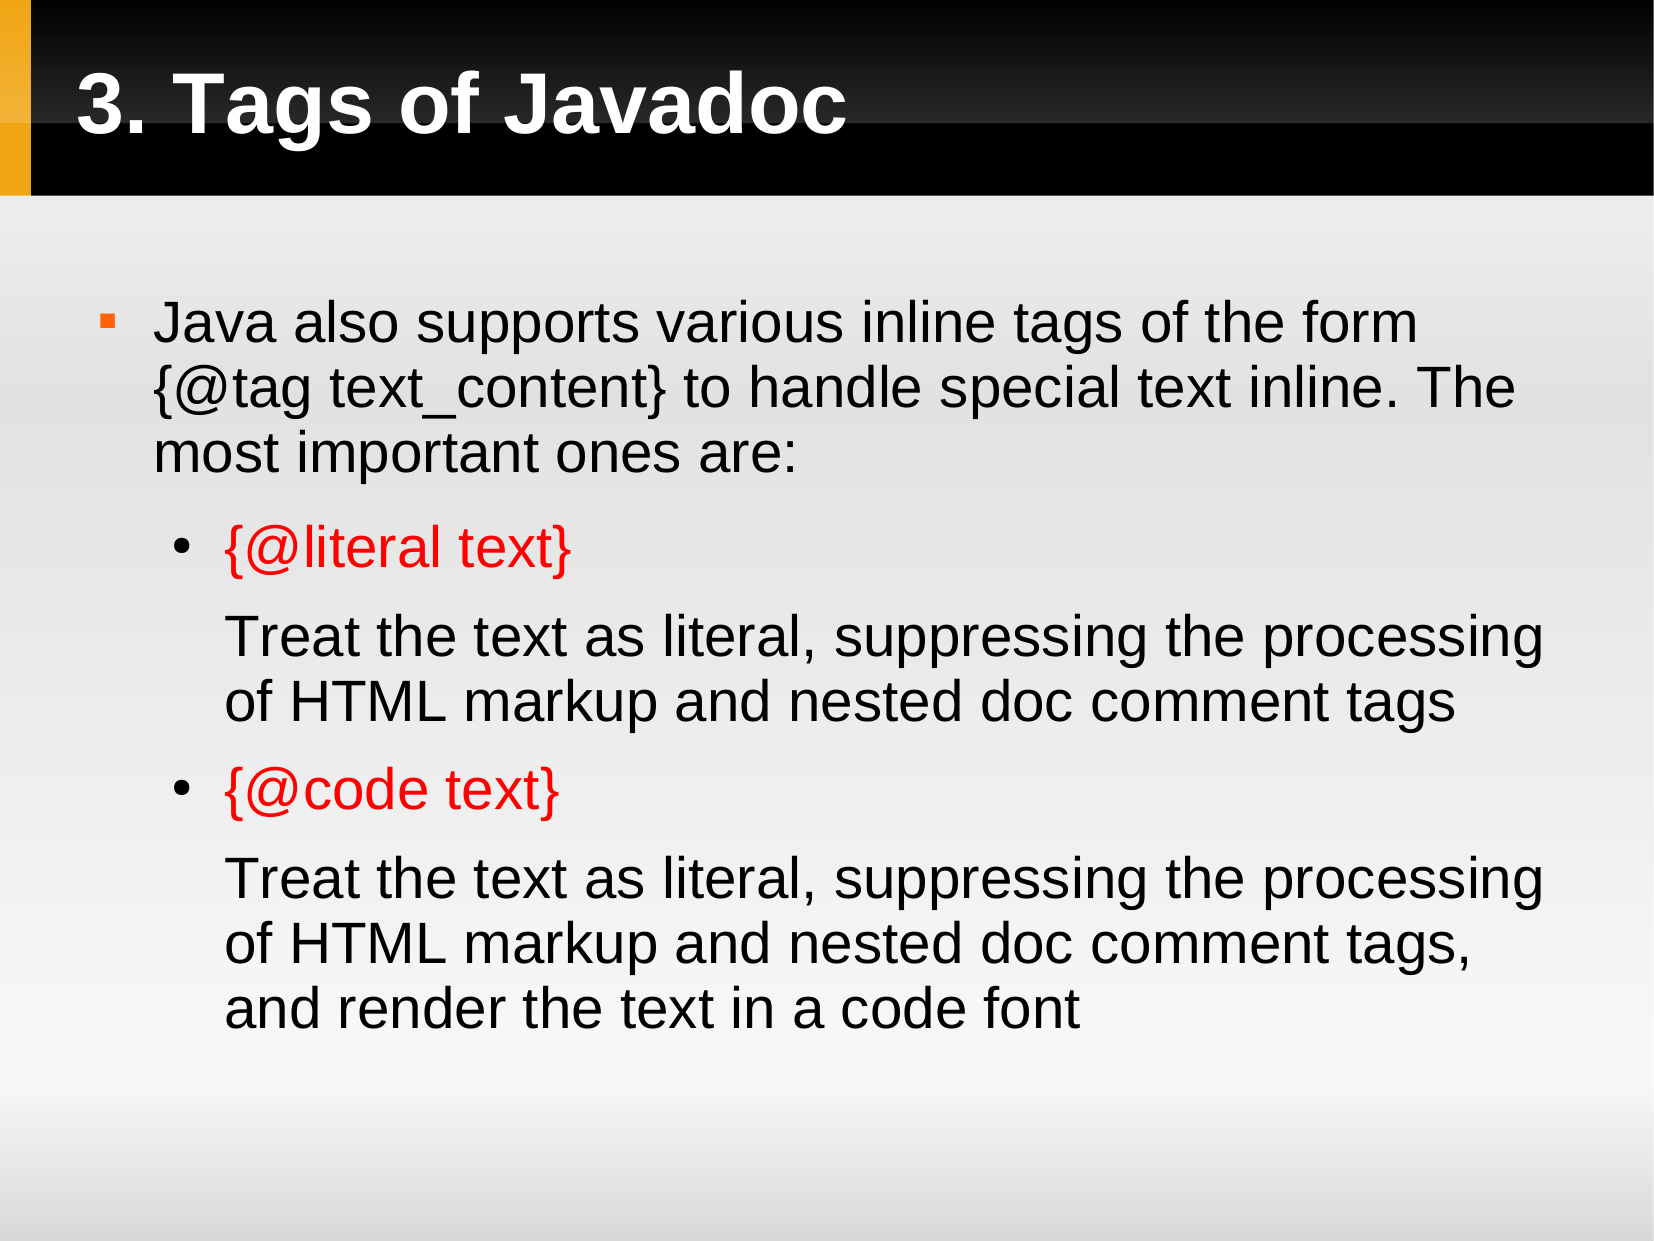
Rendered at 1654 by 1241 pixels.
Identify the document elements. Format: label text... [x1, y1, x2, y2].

picture [0, 0, 1654, 1241]
title 3. Tags of Javadoc [76, 0, 1565, 208]
list Java also supports various inline tags of the form {@tag text_content} to handle special text inline. The most important ones are: {@literal text} Treat the text as literal, suppressing the processing of HTML markup and nested doc comment tags {@code text} Treat the text as literal, suppressing the processing of HTML markup and nested doc comment tags, and render the text in a code font [82, 290, 1571, 1109]
